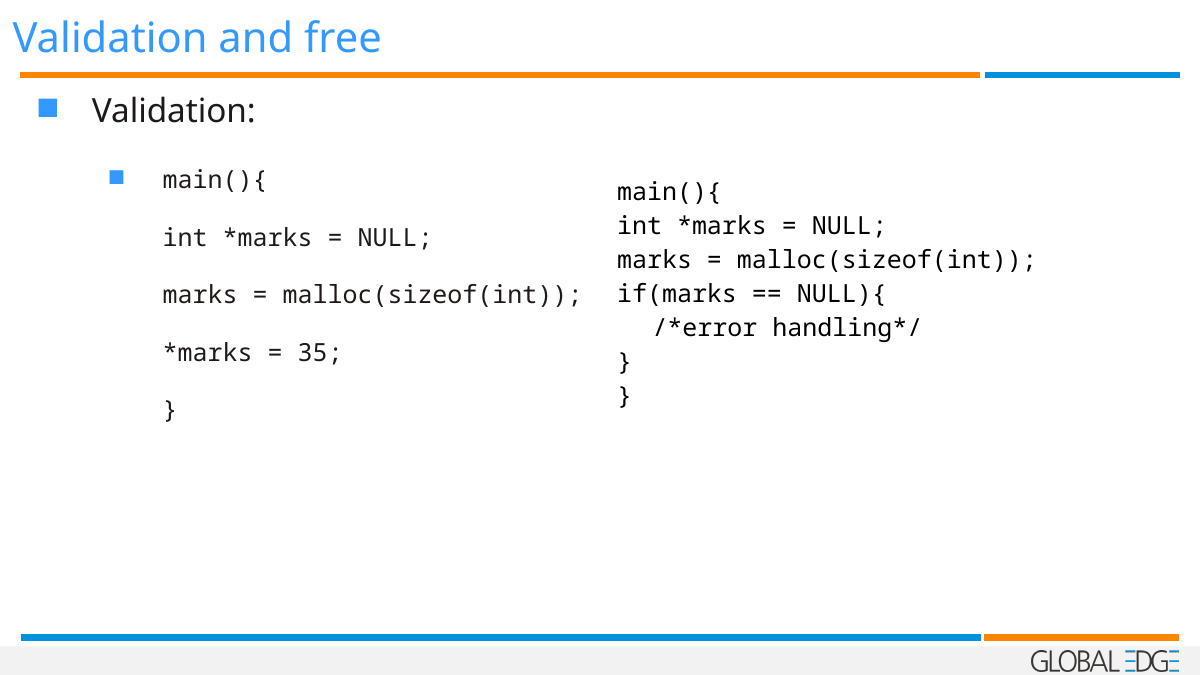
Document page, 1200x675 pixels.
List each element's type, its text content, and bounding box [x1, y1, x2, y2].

picture [1031, 650, 1179, 672]
title Validation and free [12, 9, 1088, 63]
list Validation: main(){ int *marks = NULL; marks = malloc(sizeof(int)); *marks = 35; } [21, 86, 1170, 615]
text_box main(){ int *marks = NULL; marks = malloc(sizeof(int)); if(marks == NULL){ /*error handling*/ } } [531, 166, 1200, 385]
